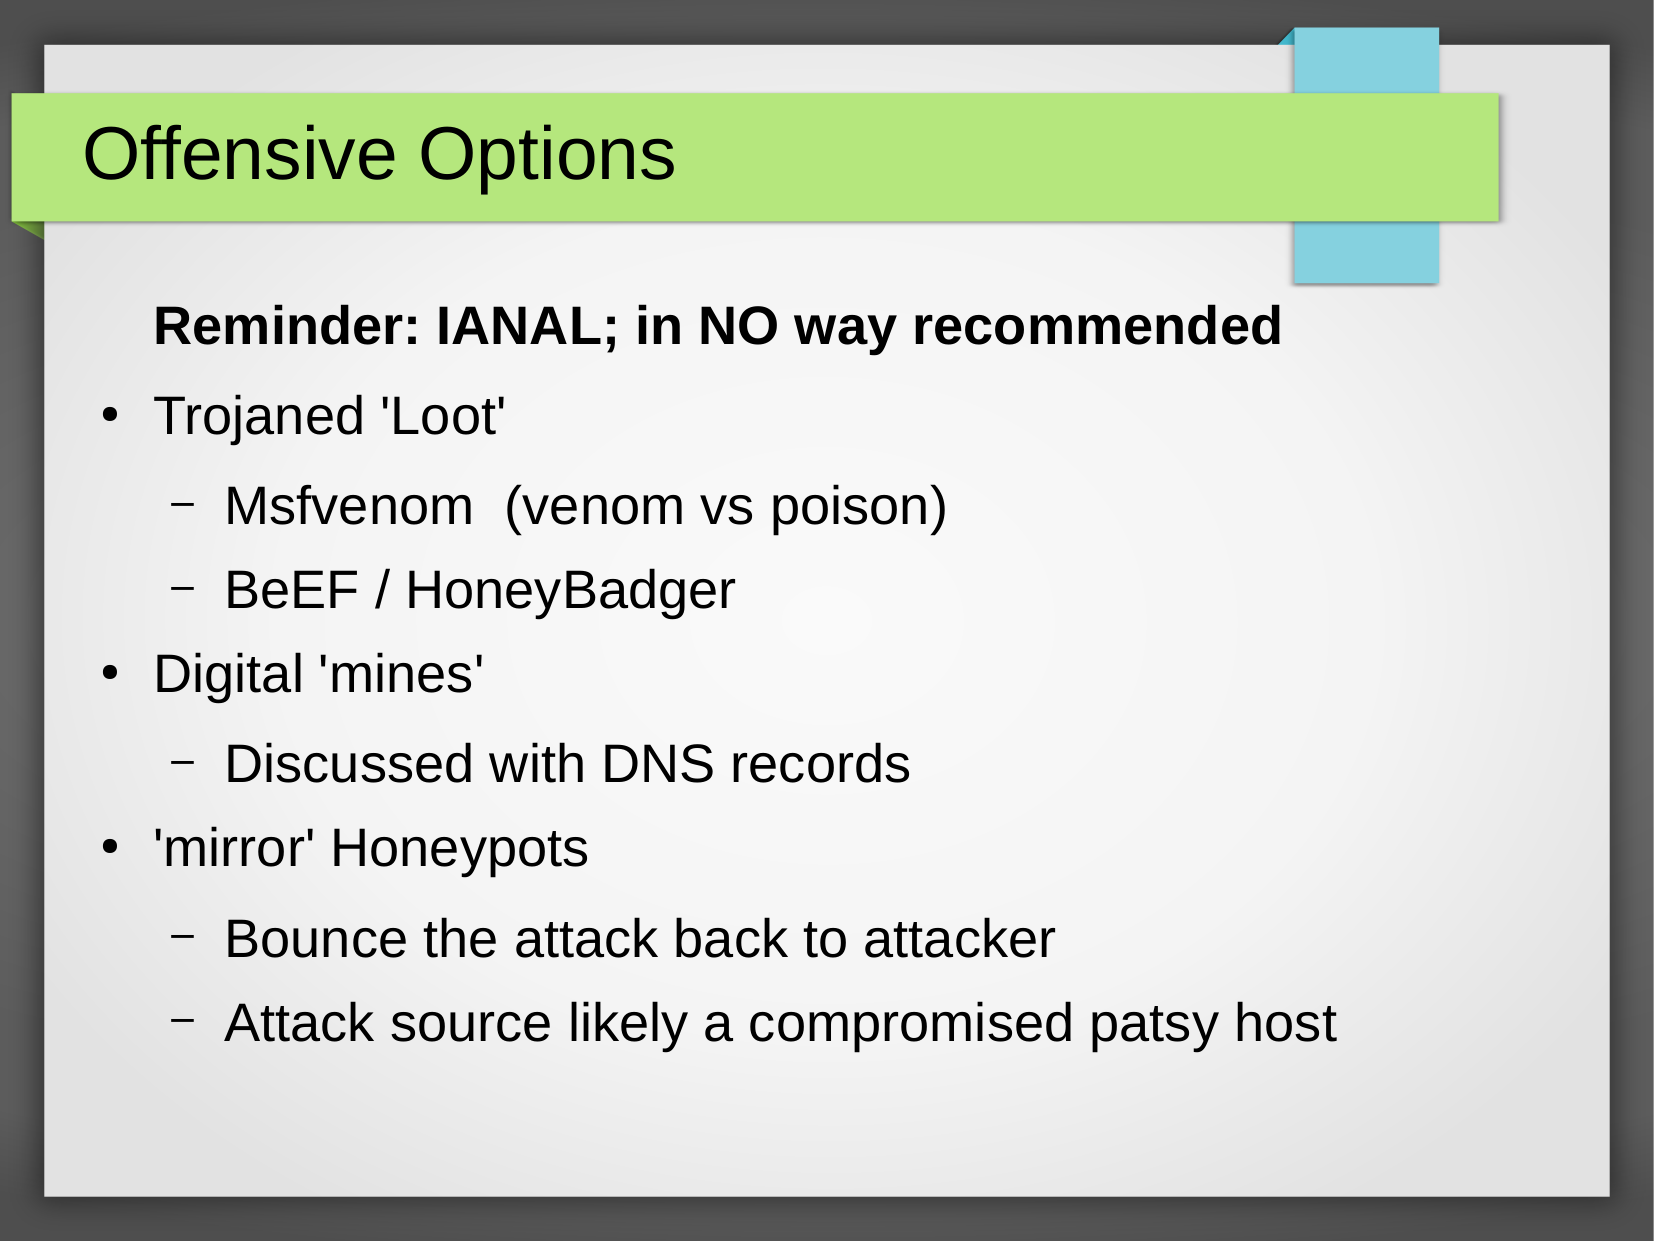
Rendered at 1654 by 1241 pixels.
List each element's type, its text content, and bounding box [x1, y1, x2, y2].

title Offensive Options [82, 94, 1264, 213]
picture [0, 0, 1654, 1241]
list Reminder: IANAL; in NO way recommended Trojaned 'Loot' Msfvenom (venom vs poison) BeEF / HoneyBadger Digital 'mines' Discussed with DNS records 'mirror' Honeypots Bounce the attack back to attacker Attack source likely a compromised patsy host [82, 295, 1571, 1099]
